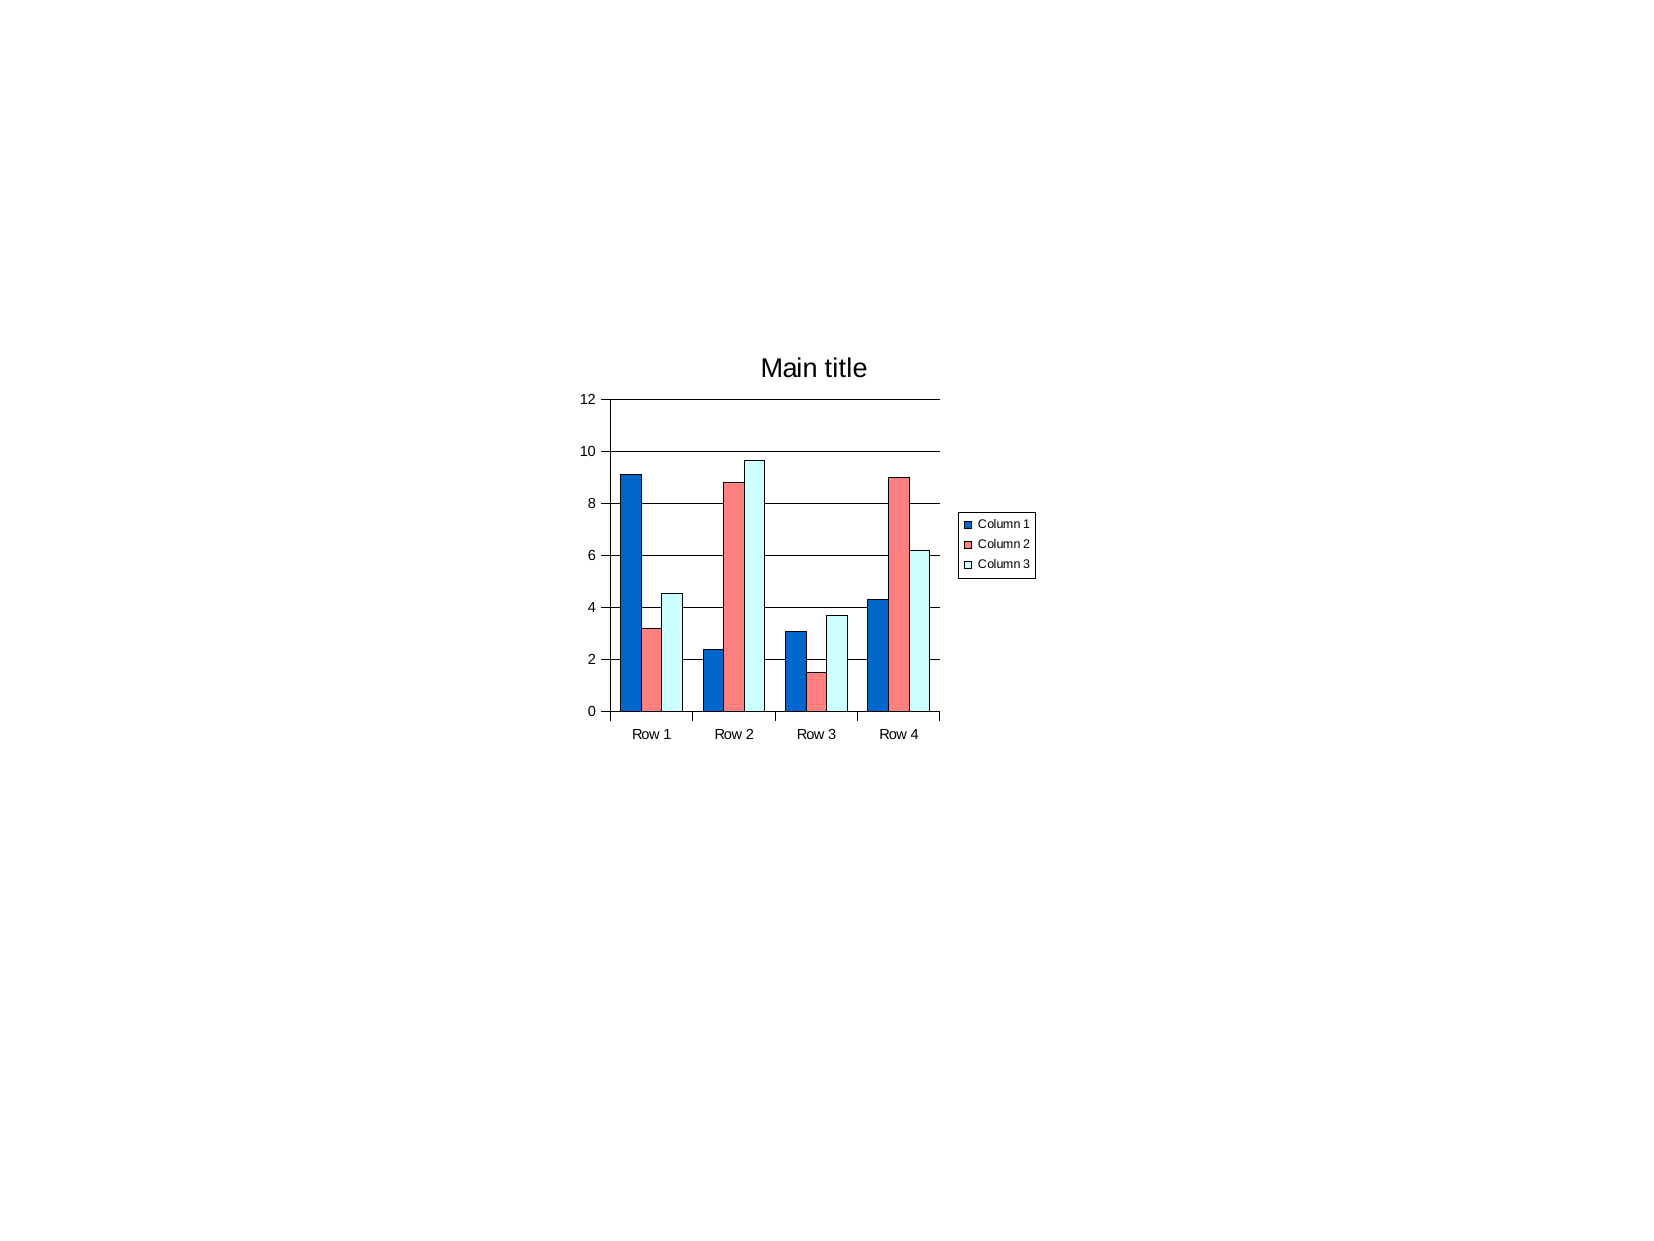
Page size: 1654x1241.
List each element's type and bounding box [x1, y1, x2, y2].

chart [570, 337, 1044, 751]
